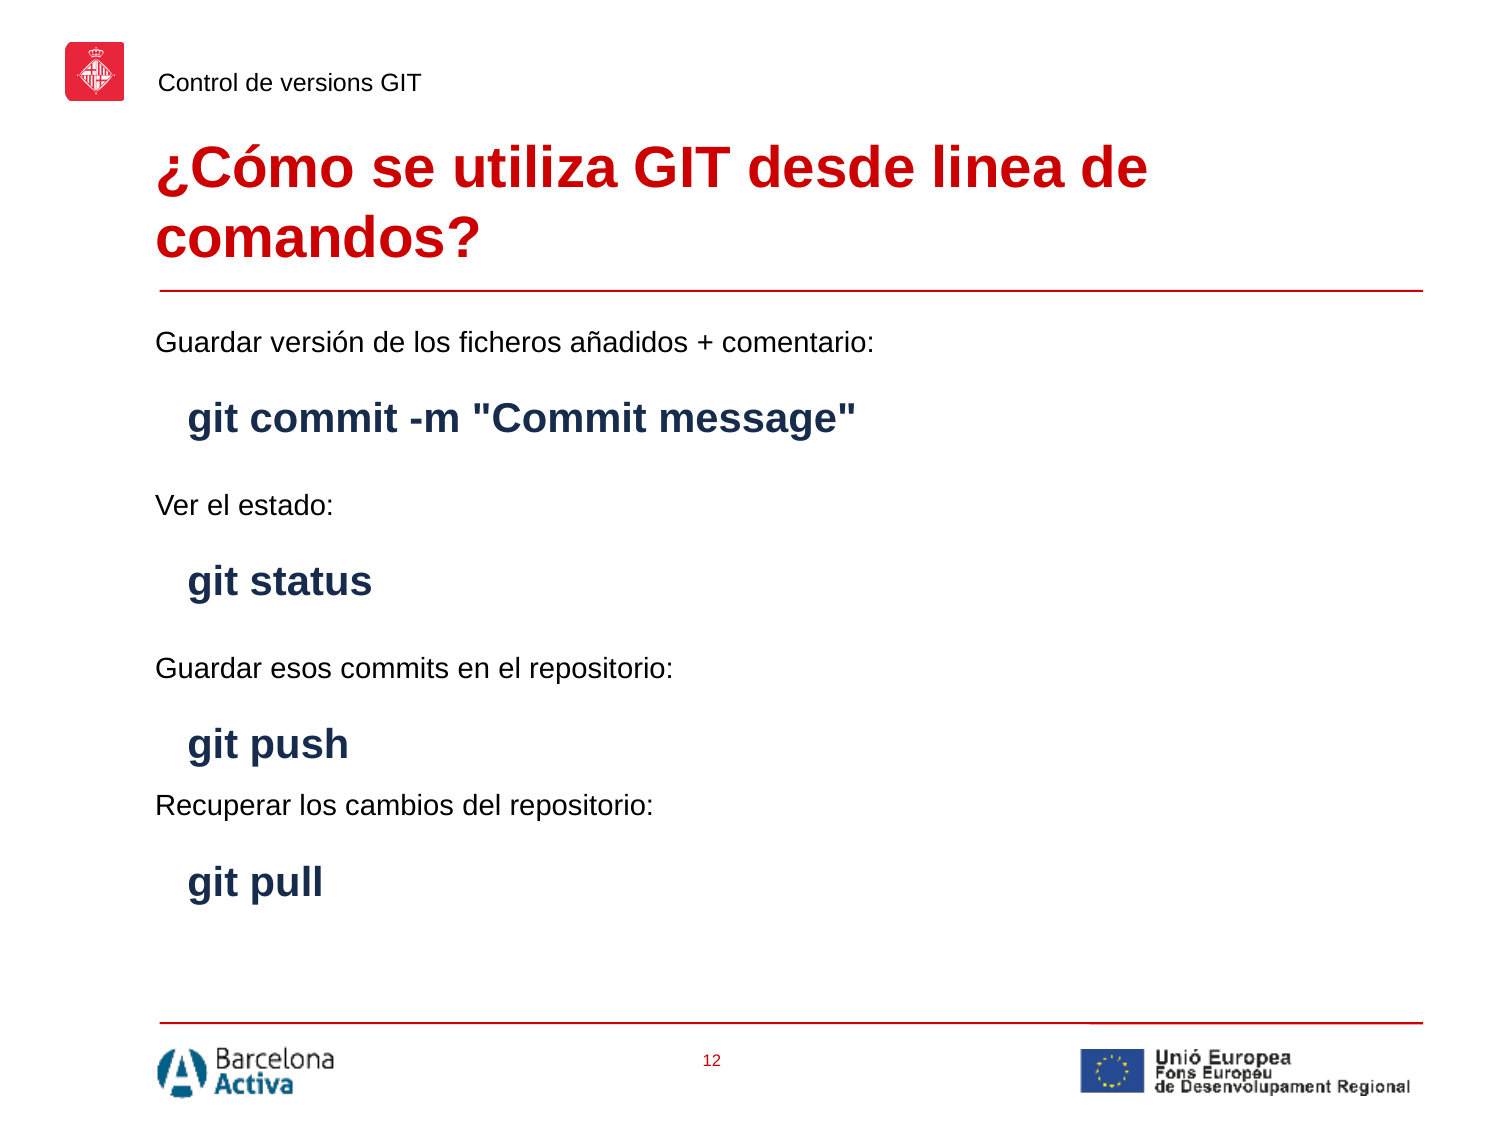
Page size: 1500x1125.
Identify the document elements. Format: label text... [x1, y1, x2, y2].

slide_number <number> [536, 1042, 887, 1103]
text_box git pull [172, 839, 1098, 906]
text_box ¿Cómo se utiliza GIT desde linea de comandos? [140, 121, 1416, 268]
picture [147, 1034, 343, 1110]
text_box git status [172, 539, 1098, 605]
text_box Recuperar los cambios del repositorio: [140, 778, 1387, 839]
text_box git push [172, 702, 1098, 768]
text_box Ver el estado: [140, 478, 1387, 539]
text_box Guardar versión de los ficheros añadidos + comentario: [140, 316, 1387, 376]
text_box Control de versions GIT [142, 58, 634, 104]
picture [65, 42, 124, 101]
text_box Guardar esos commits en el repositorio: [140, 641, 1387, 702]
text_box git commit -m "Commit message" [172, 376, 1098, 442]
picture [1080, 1049, 1411, 1096]
